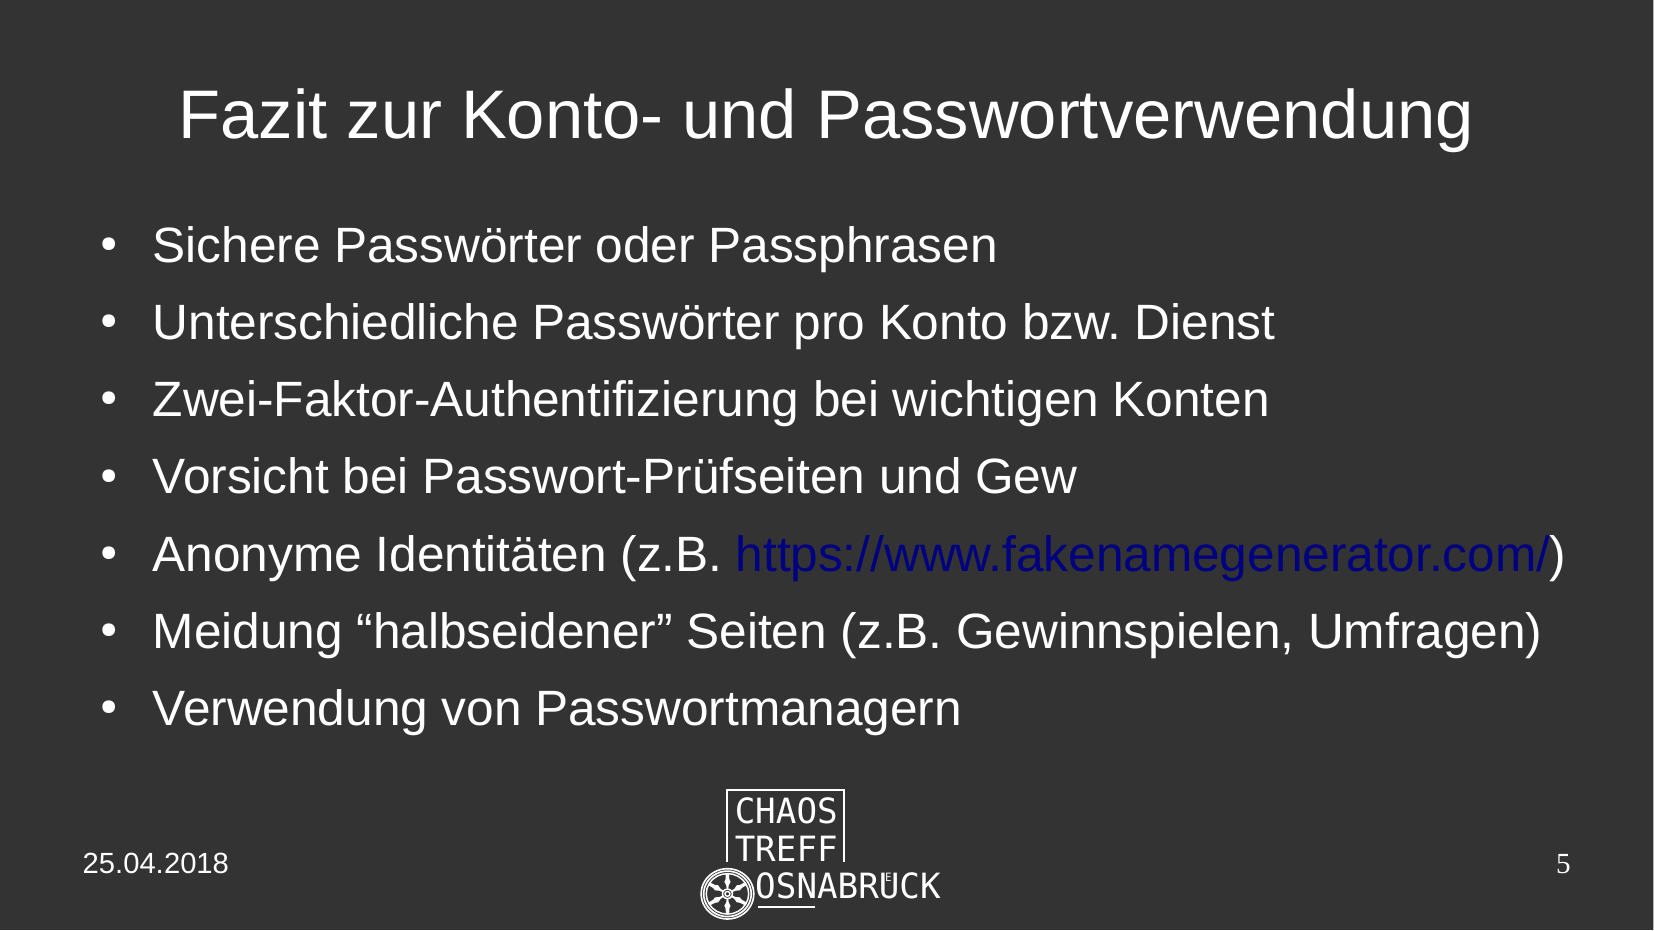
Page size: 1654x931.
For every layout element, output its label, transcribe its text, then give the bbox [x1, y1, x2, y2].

title Fazit zur Konto- und Passwortverwendung [82, 37, 1571, 193]
list Sichere Passwörter oder Passphrasen Unterschiedliche Passwörter pro Konto bzw. Dienst Zwei-Faktor-Authentifizierung bei wichtigen Konten Vorsicht bei Passwort-Prüfseiten und Gew Anonyme Identitäten (z.B. https://www.fakenamegenerator.com/) Meidung “halbseidener” Seiten (z.B. Gewinnspielen, Umfragen) Verwendung von Passwortmanagern [82, 217, 1571, 758]
